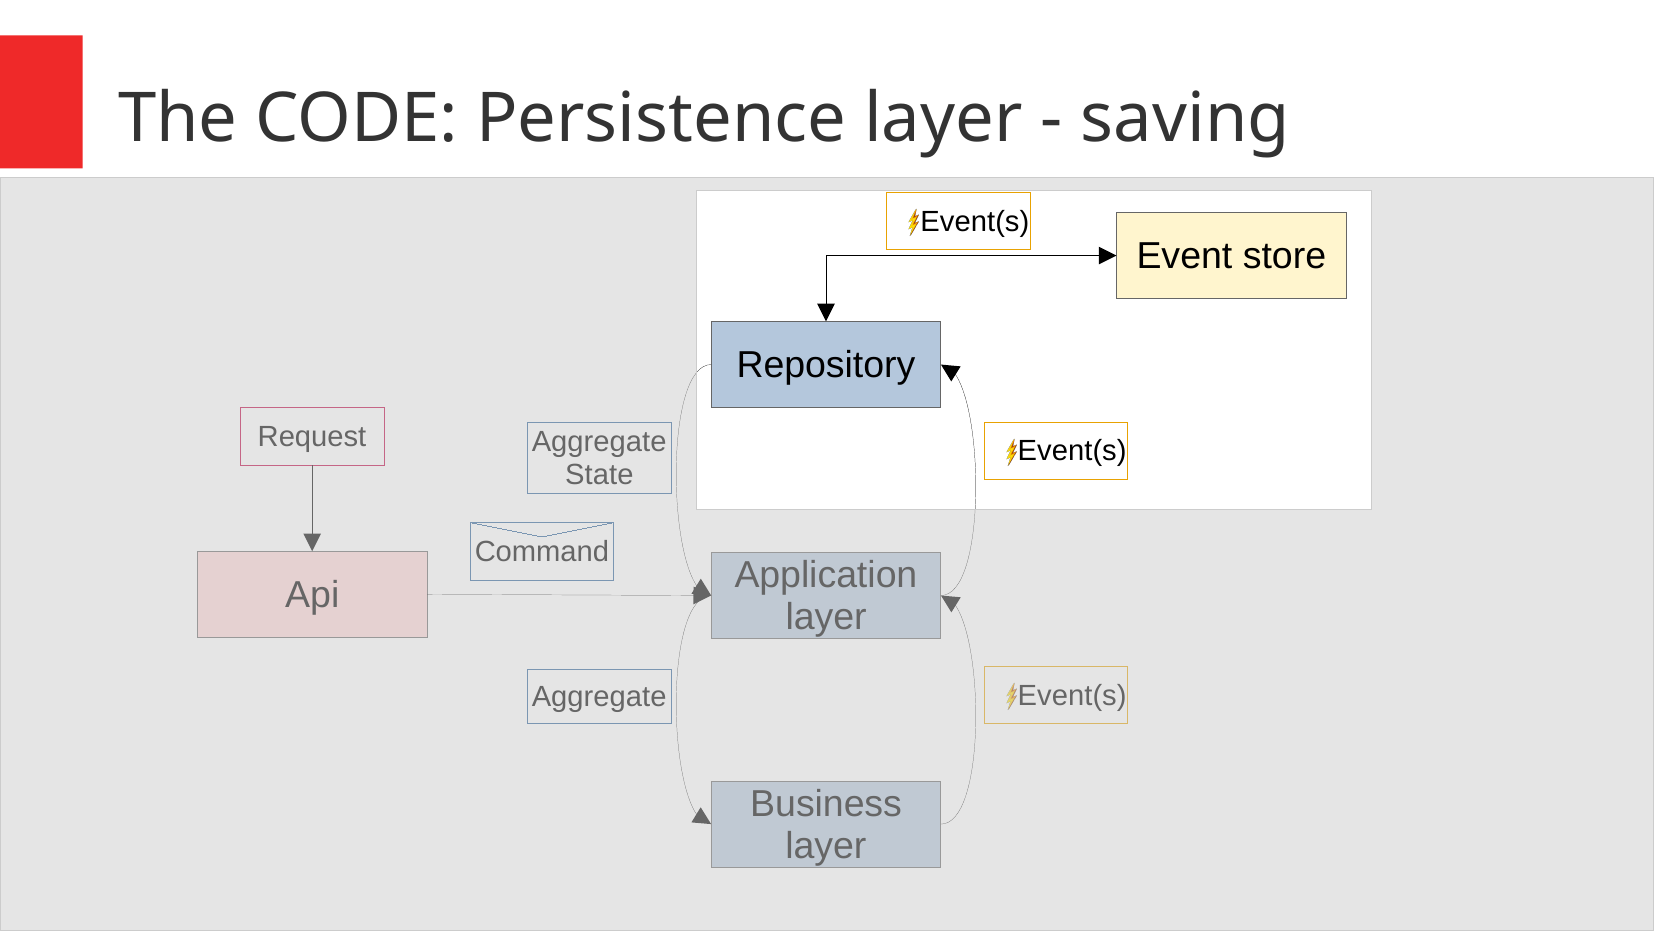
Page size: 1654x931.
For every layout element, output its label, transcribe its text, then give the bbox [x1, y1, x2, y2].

text_box [0, 177, 1654, 931]
picture [995, 436, 1028, 469]
text_box Event(s) [984, 422, 1128, 480]
picture [897, 206, 930, 239]
text_box Event store [1116, 212, 1347, 299]
title The CODE: Persistence layer - saving [118, 37, 1571, 177]
text_box Repository [711, 321, 941, 408]
text_box Event(s) [886, 192, 1031, 250]
